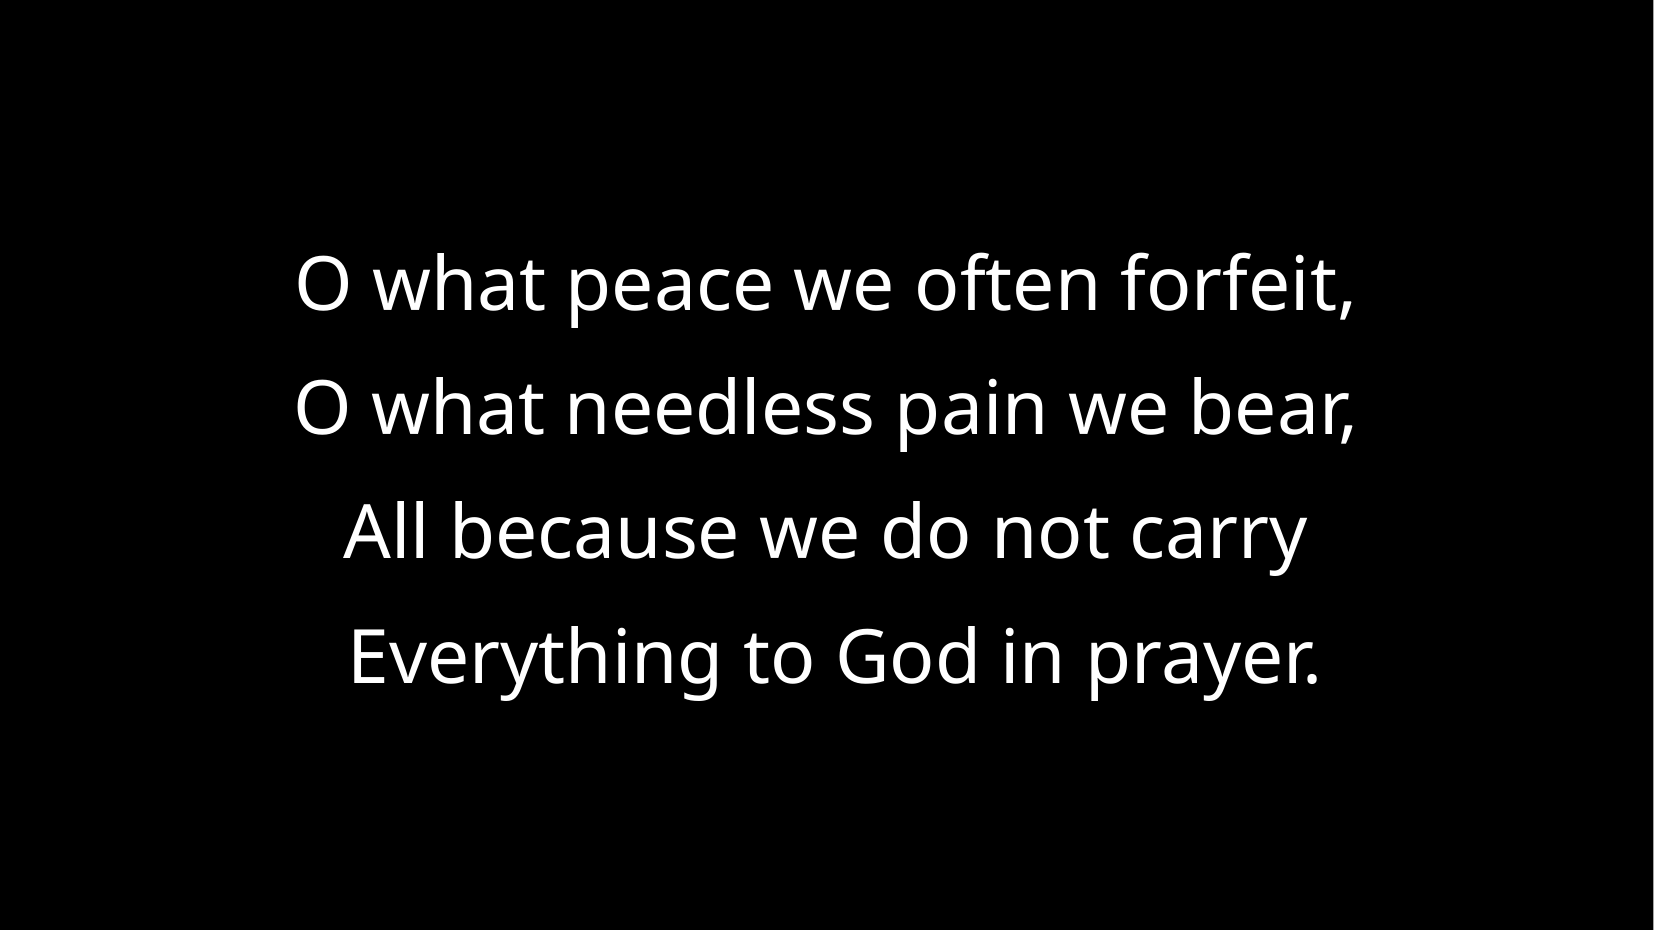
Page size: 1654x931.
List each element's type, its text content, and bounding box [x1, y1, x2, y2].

list O what peace we often forfeit, O what needless pain we bear, All because we do not carry Everything to God in prayer. [0, 230, 1654, 922]
